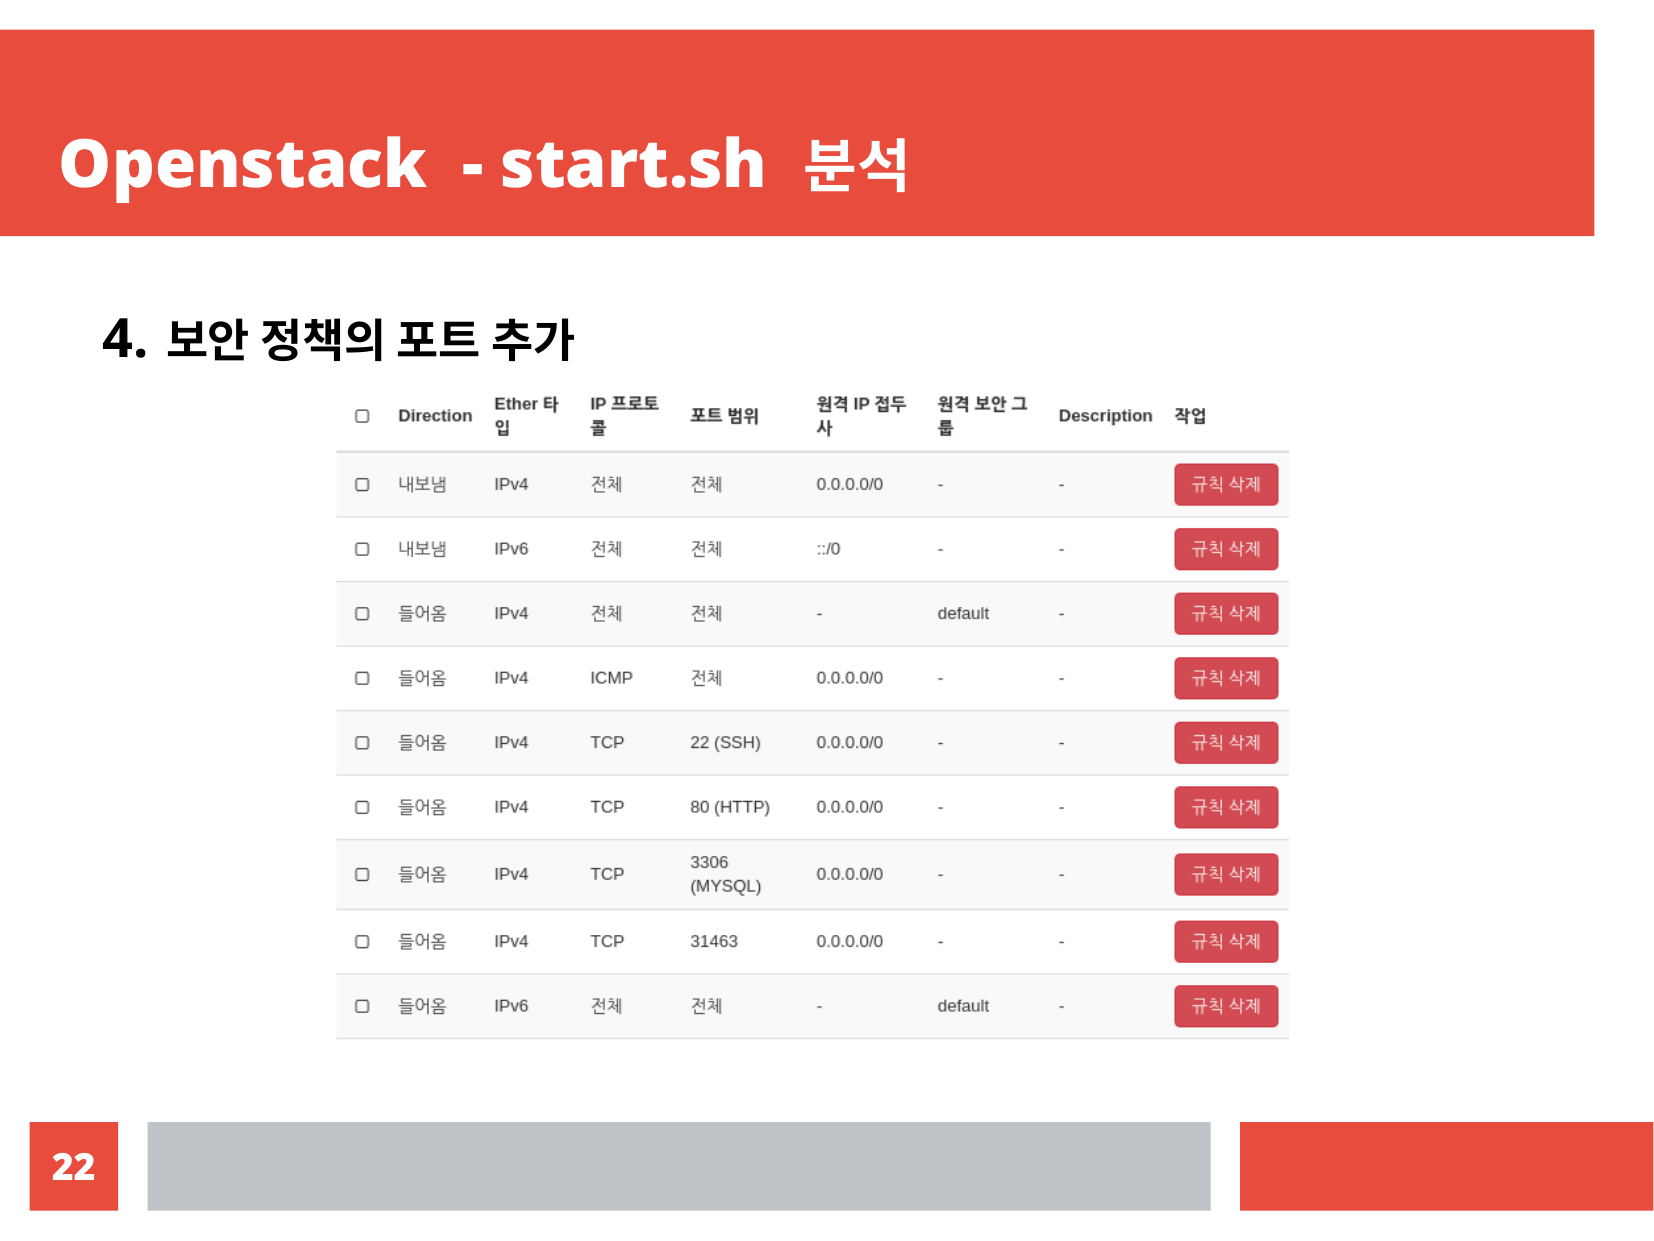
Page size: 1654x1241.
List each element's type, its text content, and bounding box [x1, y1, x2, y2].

title Openstack - start.sh 분석 [59, 59, 1595, 207]
text_box 4. 보안 정책의 포트 추가 [52, 292, 1540, 370]
picture [334, 386, 1301, 1042]
